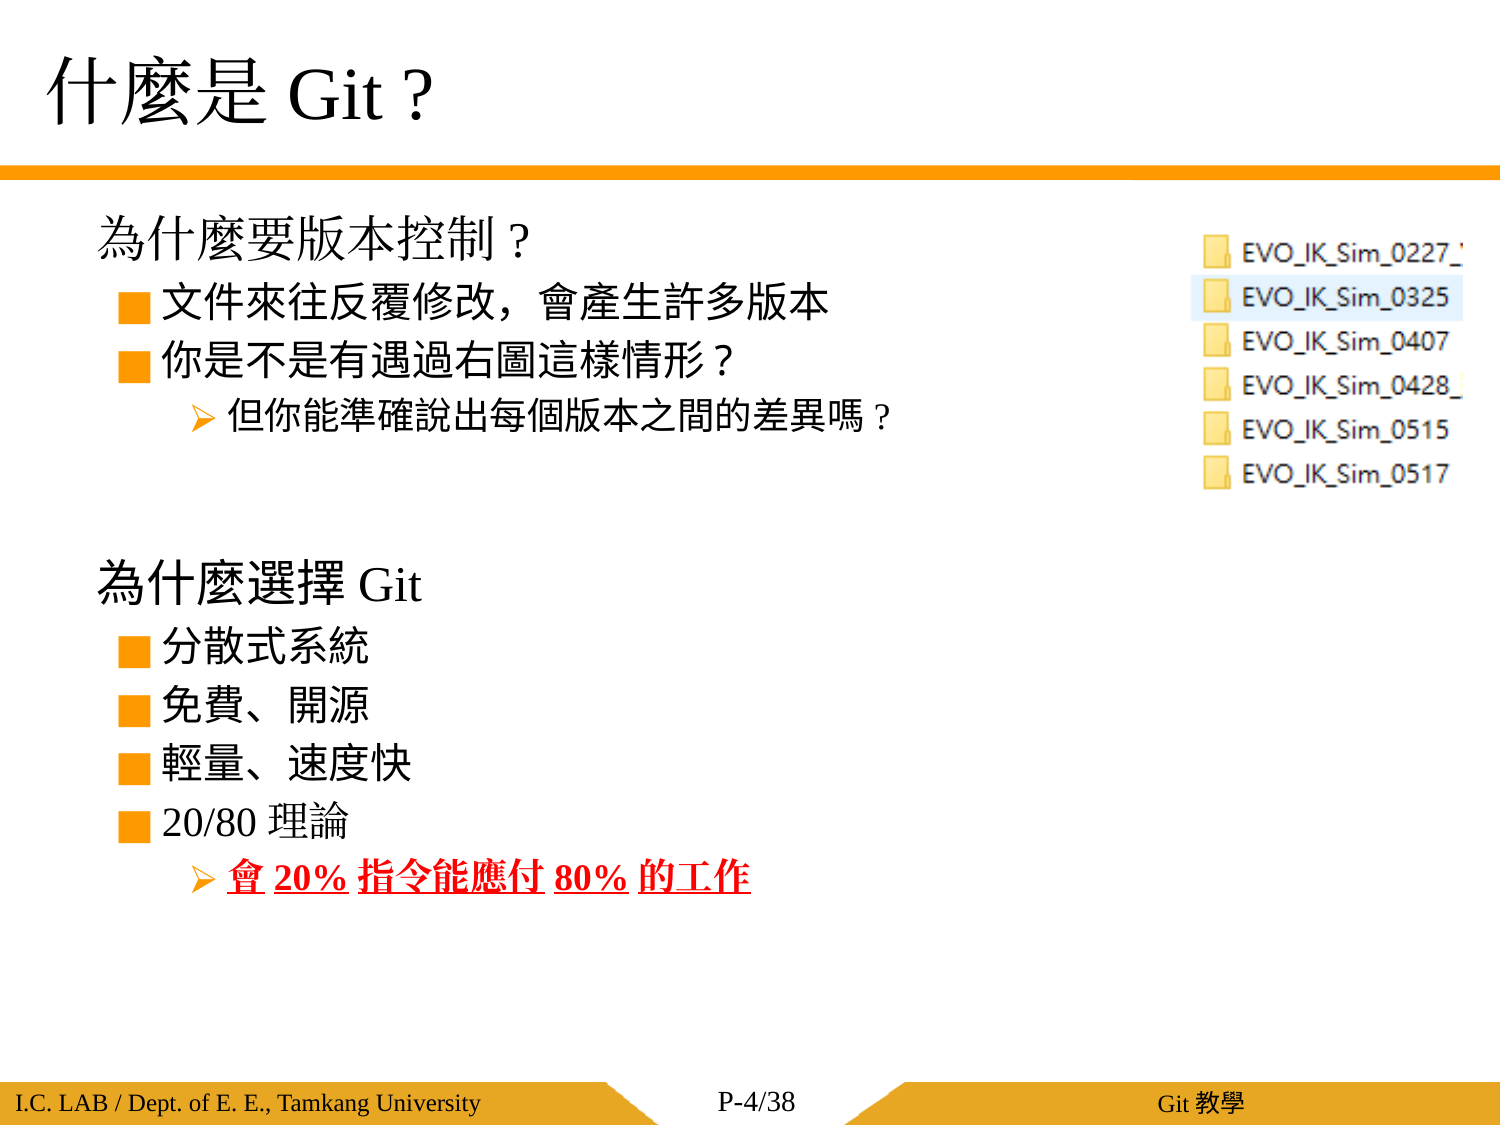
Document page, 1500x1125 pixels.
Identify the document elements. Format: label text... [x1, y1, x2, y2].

title 什麼是Git ? [29, 19, 1459, 161]
picture [1183, 231, 1463, 494]
picture [0, 1082, 658, 1125]
picture [842, 1082, 1500, 1125]
list 為什麼要版本控制? 文件來往反覆修改，會產生許多版本 你是不是有遇過右圖這樣情形? 但你能準確說出每個版本之間的差異嗎? 為什麼選擇Git 分散式系統 免費、開源 輕量、速度快 20/80理論 會20%指令能應付80%的工作 [24, 200, 1463, 1074]
